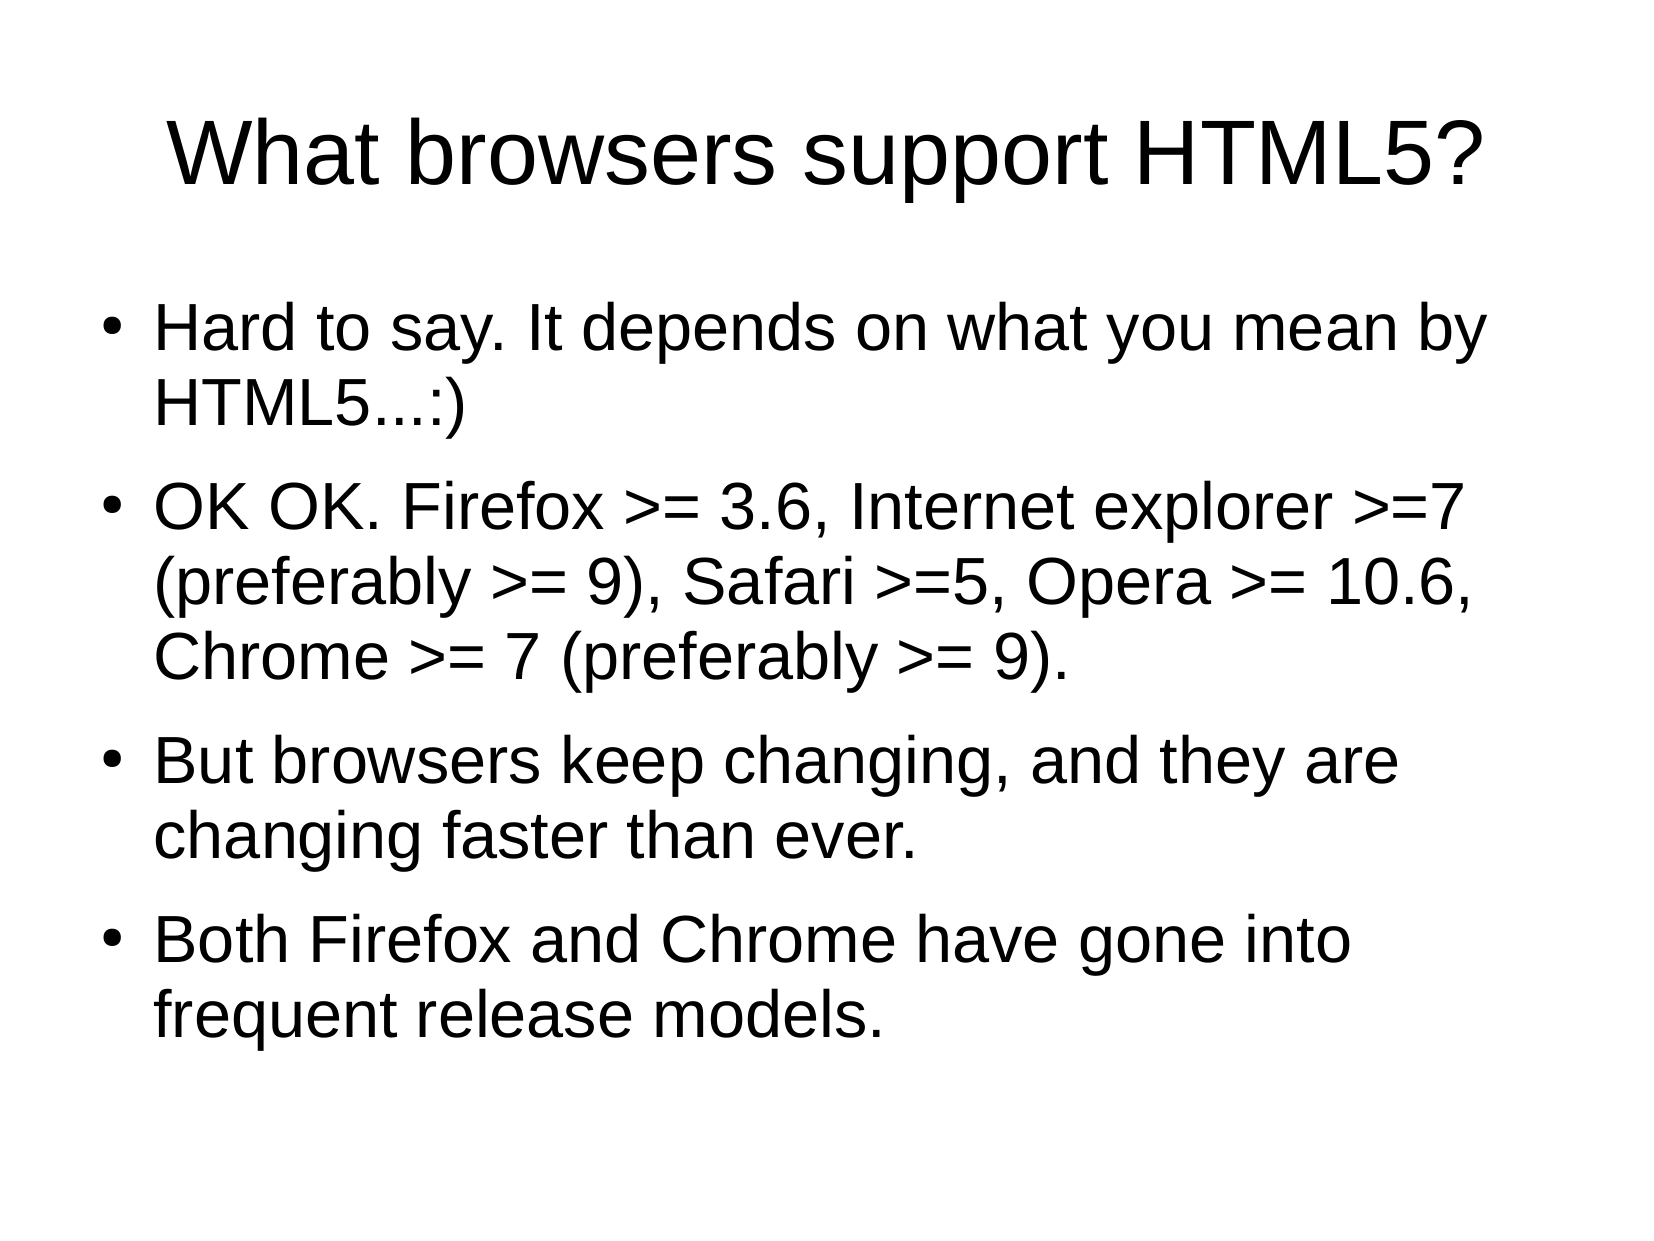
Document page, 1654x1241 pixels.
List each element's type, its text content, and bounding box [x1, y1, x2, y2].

list Hard to say. It depends on what you mean by HTML5...:) OK OK. Firefox >= 3.6, Internet explorer >=7 (preferably >= 9), Safari >=5, Opera >= 10.6, Chrome >= 7 (preferably >= 9). But browsers keep changing, and they are changing faster than ever. Both Firefox and Chrome have gone into frequent release models. [82, 290, 1571, 1109]
title What browsers support HTML5? [82, 49, 1571, 257]
